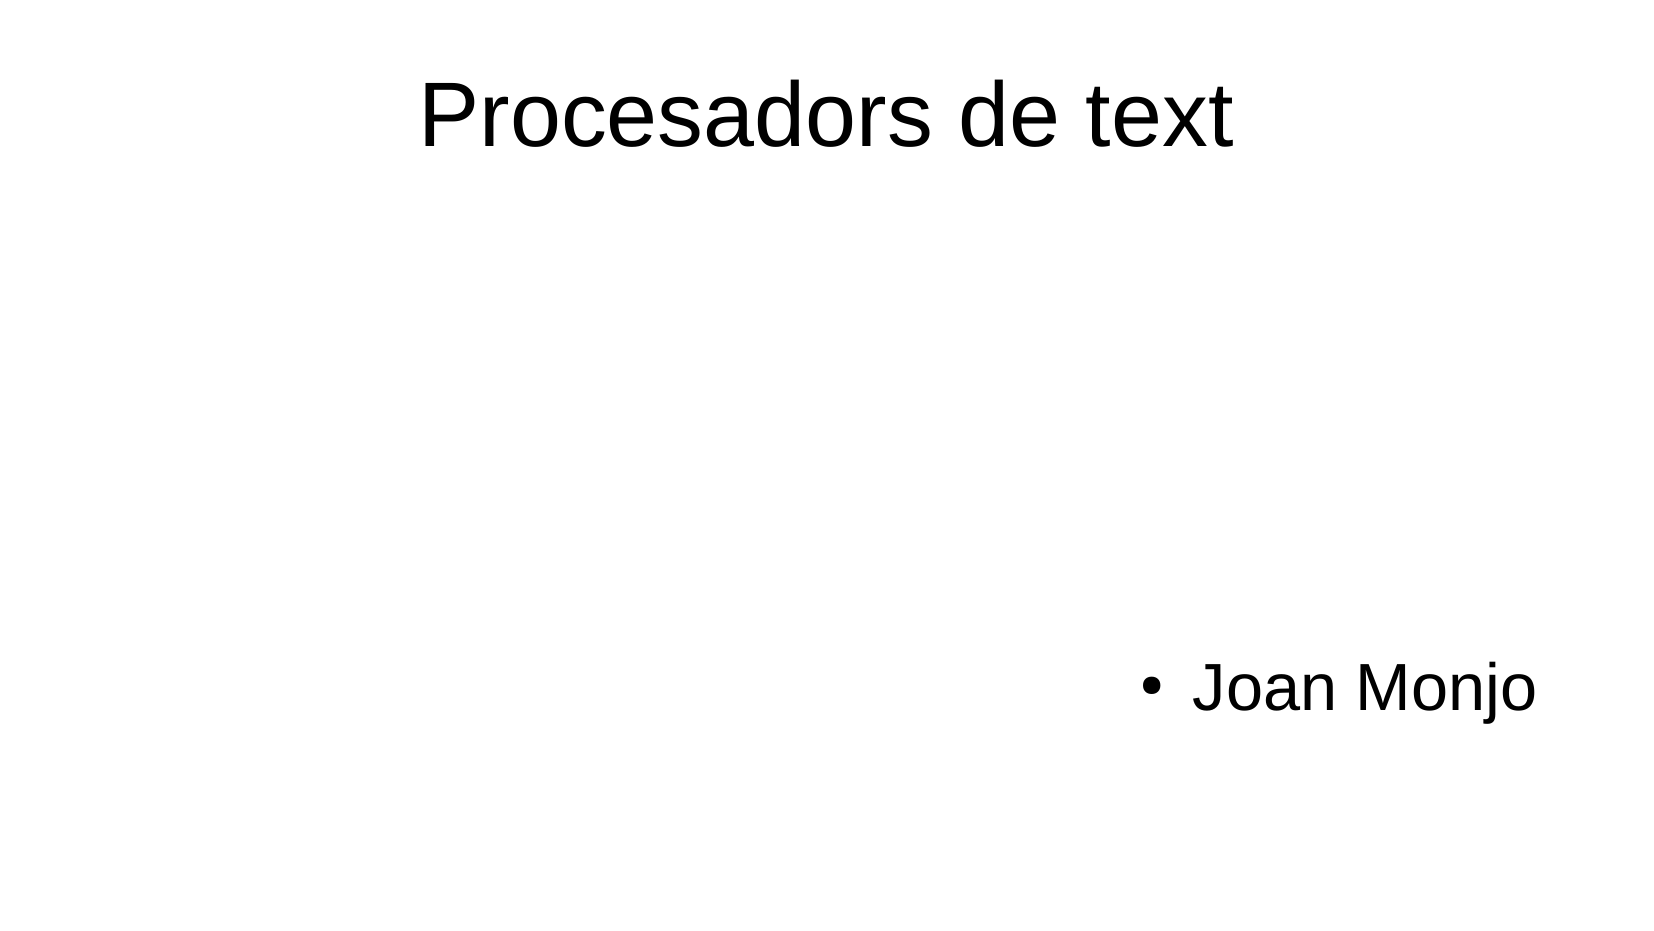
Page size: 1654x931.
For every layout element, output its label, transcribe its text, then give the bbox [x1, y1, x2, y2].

title Procesadors de text [82, 37, 1571, 193]
list Joan Monjo [1122, 649, 1571, 758]
